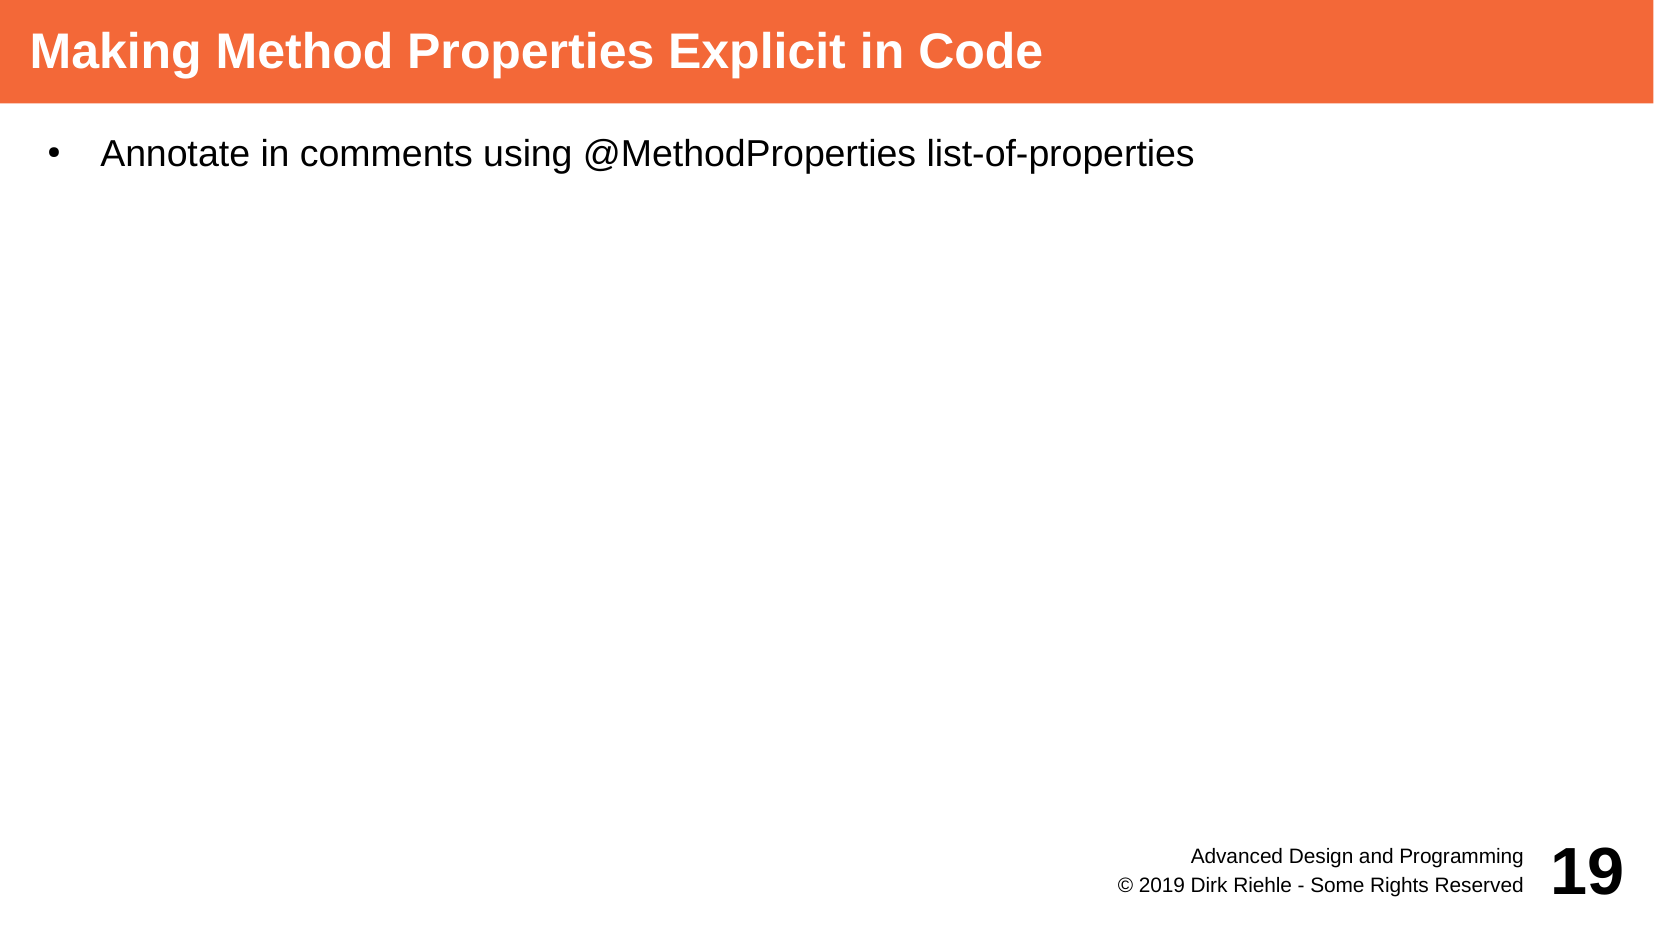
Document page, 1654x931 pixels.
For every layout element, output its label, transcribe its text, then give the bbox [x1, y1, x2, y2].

list Annotate in comments using @MethodProperties list-of-properties [29, 132, 1625, 813]
title Making Method Properties Explicit in Code [0, 0, 1654, 104]
